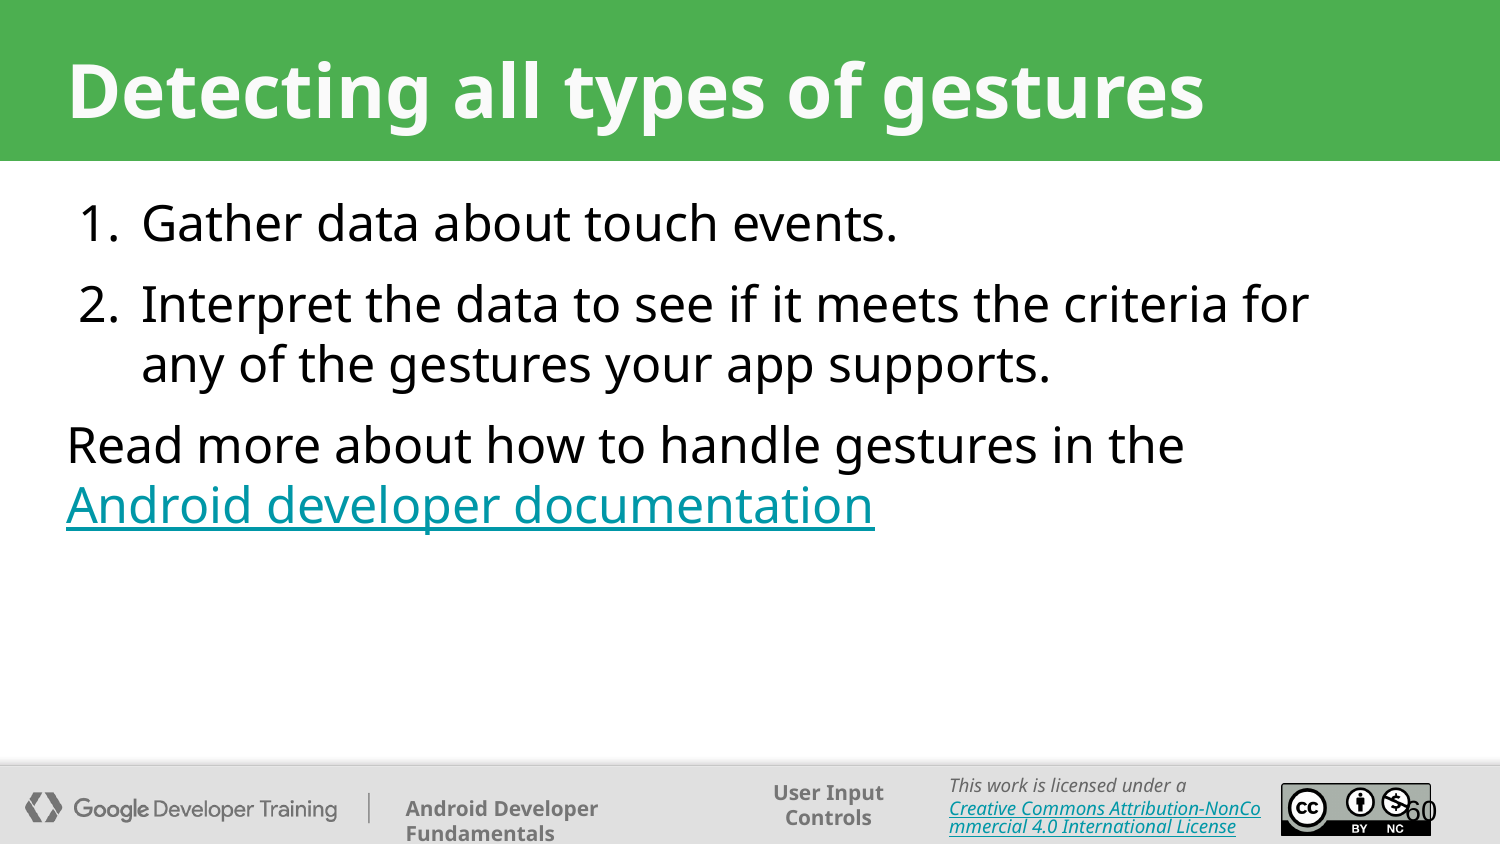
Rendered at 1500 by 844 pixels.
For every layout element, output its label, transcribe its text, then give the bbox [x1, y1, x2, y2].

title Detecting all types of gestures [51, 28, 1449, 122]
picture [0, 161, 1500, 844]
list Gather data about touch events. Interpret the data to see if it meets the criteria for any of the gestures your app supports. Read more about how to handle gestures in the Android developer documentation [51, 176, 1343, 745]
slide_number <number> [1389, 777, 1480, 842]
